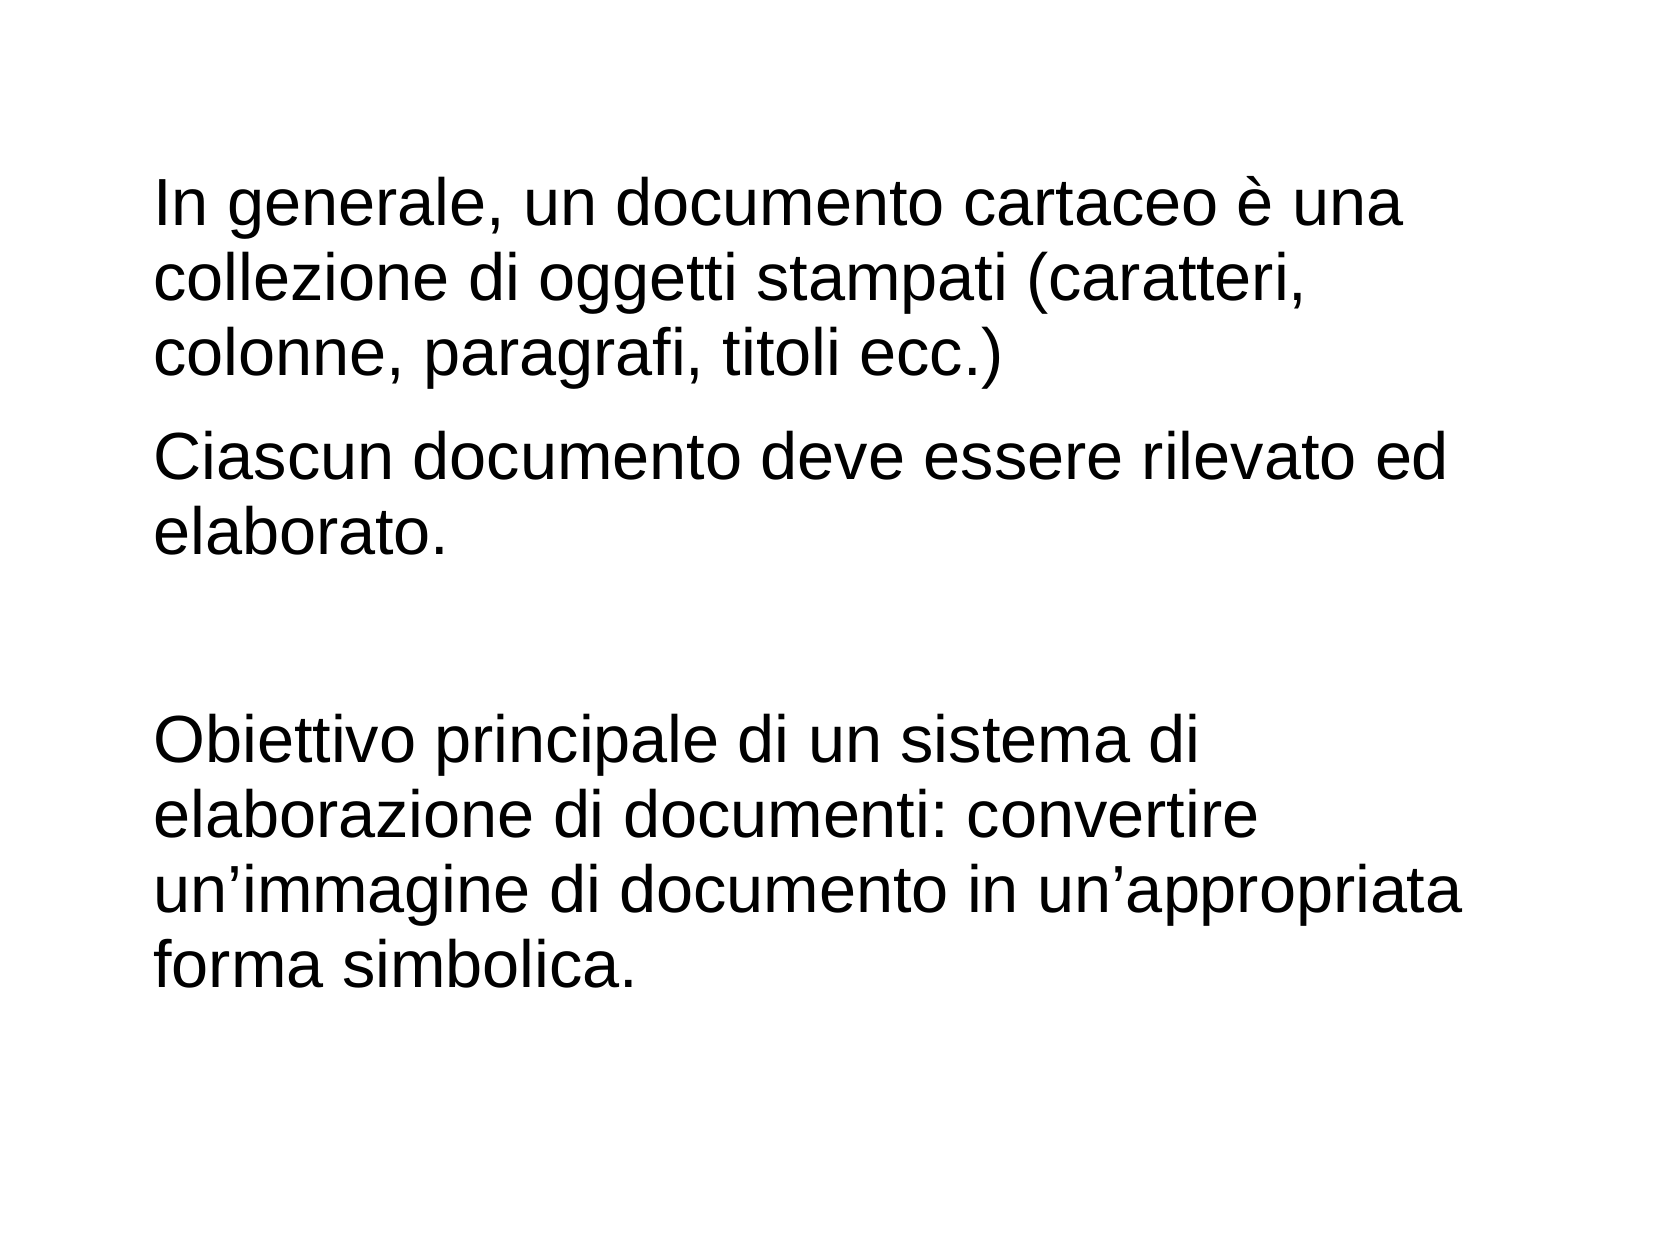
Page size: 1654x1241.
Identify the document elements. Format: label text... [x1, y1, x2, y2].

list In generale, un documento cartaceo è una collezione di oggetti stampati (caratteri, colonne, paragrafi, titoli ecc.) Ciascun documento deve essere rilevato ed elaborato. Obiettivo principale di un sistema di elaborazione di documenti: convertire un’immagine di documento in un’appropriata forma simbolica. [82, 165, 1571, 1010]
